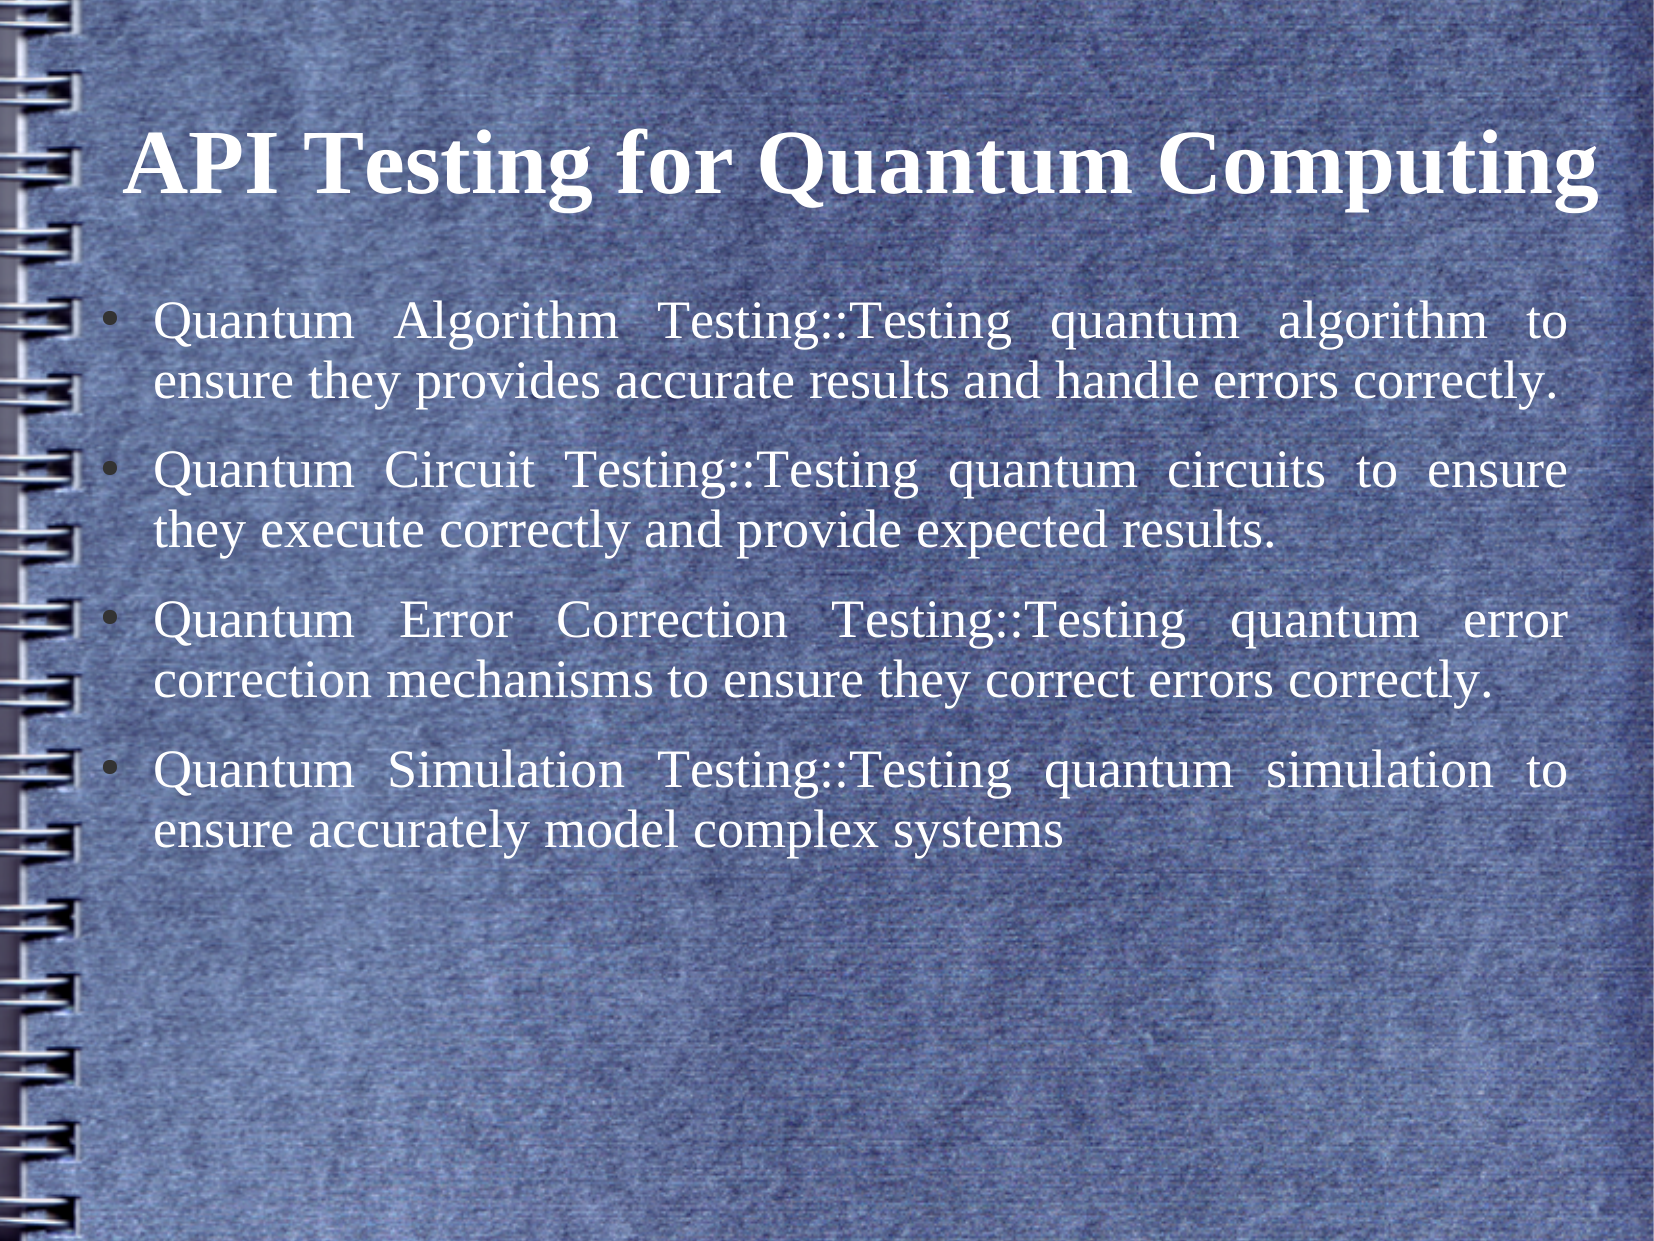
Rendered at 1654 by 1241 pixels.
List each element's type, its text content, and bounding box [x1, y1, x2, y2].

list Quantum Algorithm Testing::Testing quantum algorithm to ensure they provides accurate results and handle errors correctly. Quantum Circuit Testing::Testing quantum circuits to ensure they execute correctly and provide expected results. Quantum Error Correction Testing::Testing quantum error correction mechanisms to ensure they correct errors correctly. Quantum Simulation Testing::Testing quantum simulation to ensure accurately model complex systems [82, 290, 1571, 1109]
title API Testing for Quantum Computing [118, 58, 1607, 266]
picture [0, 0, 1654, 1241]
